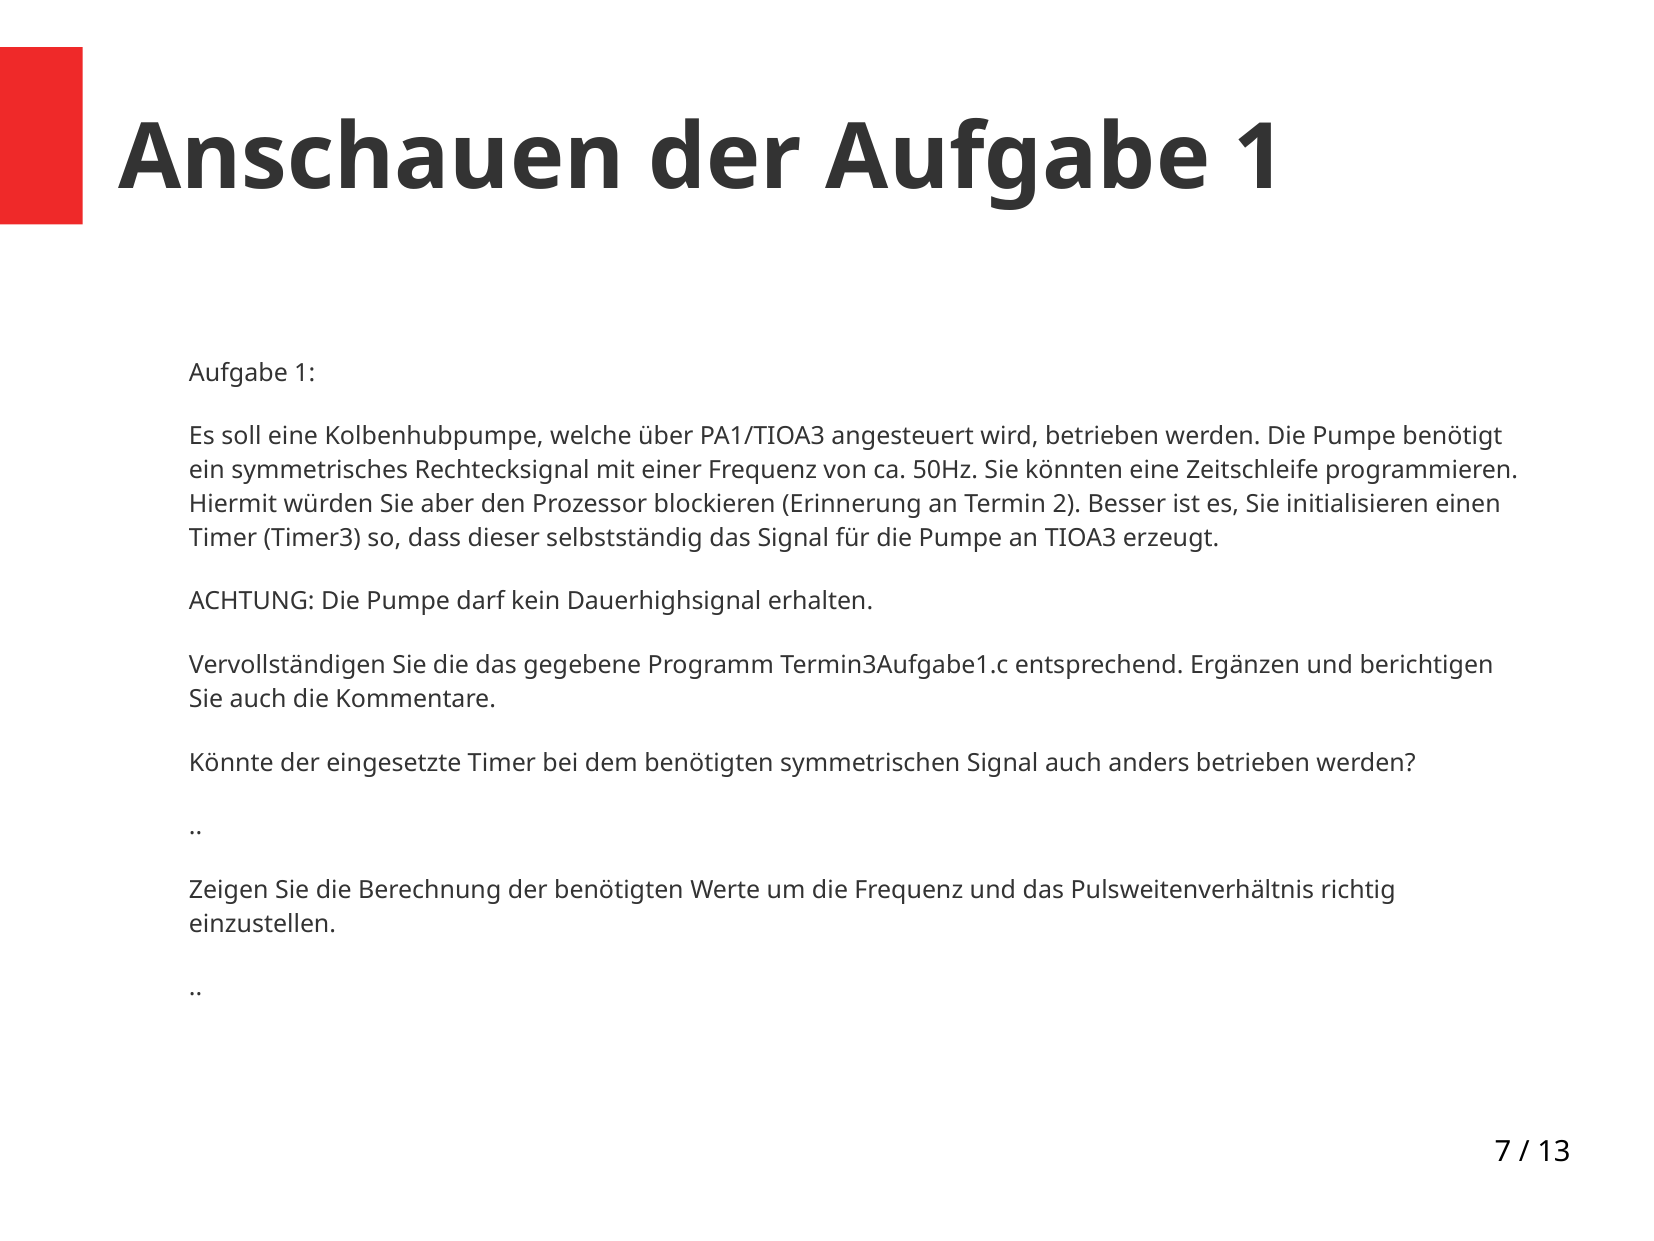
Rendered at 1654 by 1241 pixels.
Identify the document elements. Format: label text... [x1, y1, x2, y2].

list Aufgabe 1: Es soll eine Kolbenhubpumpe, welche über PA1/TIOA3 angesteuert wird, betrieben werden. Die Pumpe benötigt ein symmetrisches Rechtecksignal mit einer Frequenz von ca. 50Hz. Sie könnten eine Zeitschleife programmieren. Hiermit würden Sie aber den Prozessor blockieren (Erinnerung an Termin 2). Besser ist es, Sie initialisieren einen Timer (Timer3) so, dass dieser selbstständig das Signal für die Pumpe an TIOA3 erzeugt. ACHTUNG: Die Pumpe darf kein Dauerhighsignal erhalten. Vervollständigen Sie die das gegebene Programm Termin3Aufgabe1.c entsprechend. Ergänzen und berichtigen Sie auch die Kommentare. Könnte der eingesetzte Timer bei dem benötigten symmetrischen Signal auch anders betrieben werden? .. Zeigen Sie die Berechnung der benötigten Werte um die Frequenz und das Pulsweitenverhältnis richtig einzustellen. .. [118, 354, 1536, 1074]
title Anschauen der Aufgabe 1 [118, 49, 1571, 257]
